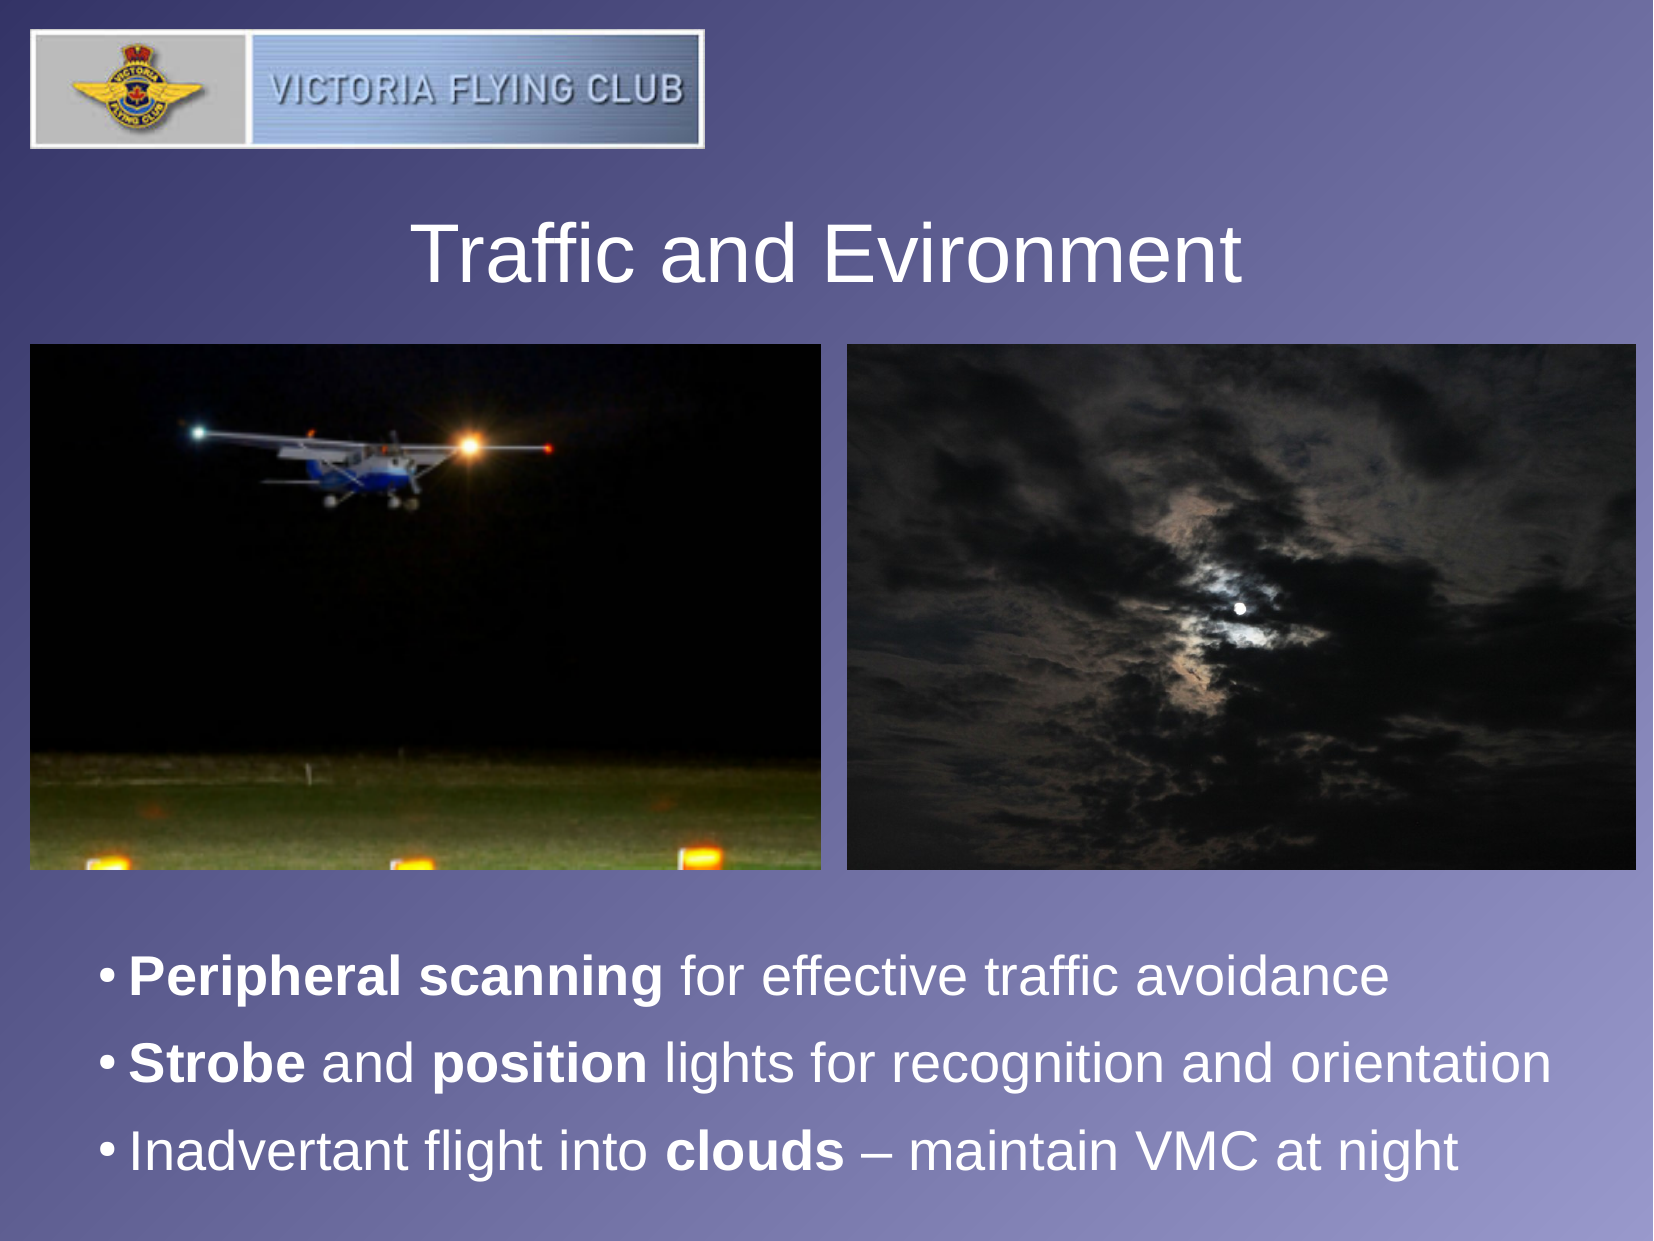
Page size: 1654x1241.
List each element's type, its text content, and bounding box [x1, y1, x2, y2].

list Peripheral scanning for effective traffic avoidance Strobe and position lights for recognition and orientation Inadvertant flight into clouds – maintain VMC at night [82, 945, 1571, 1201]
title Traffic and Evironment [82, 150, 1571, 358]
picture [30, 29, 705, 149]
picture [30, 344, 821, 871]
picture [847, 344, 1636, 871]
